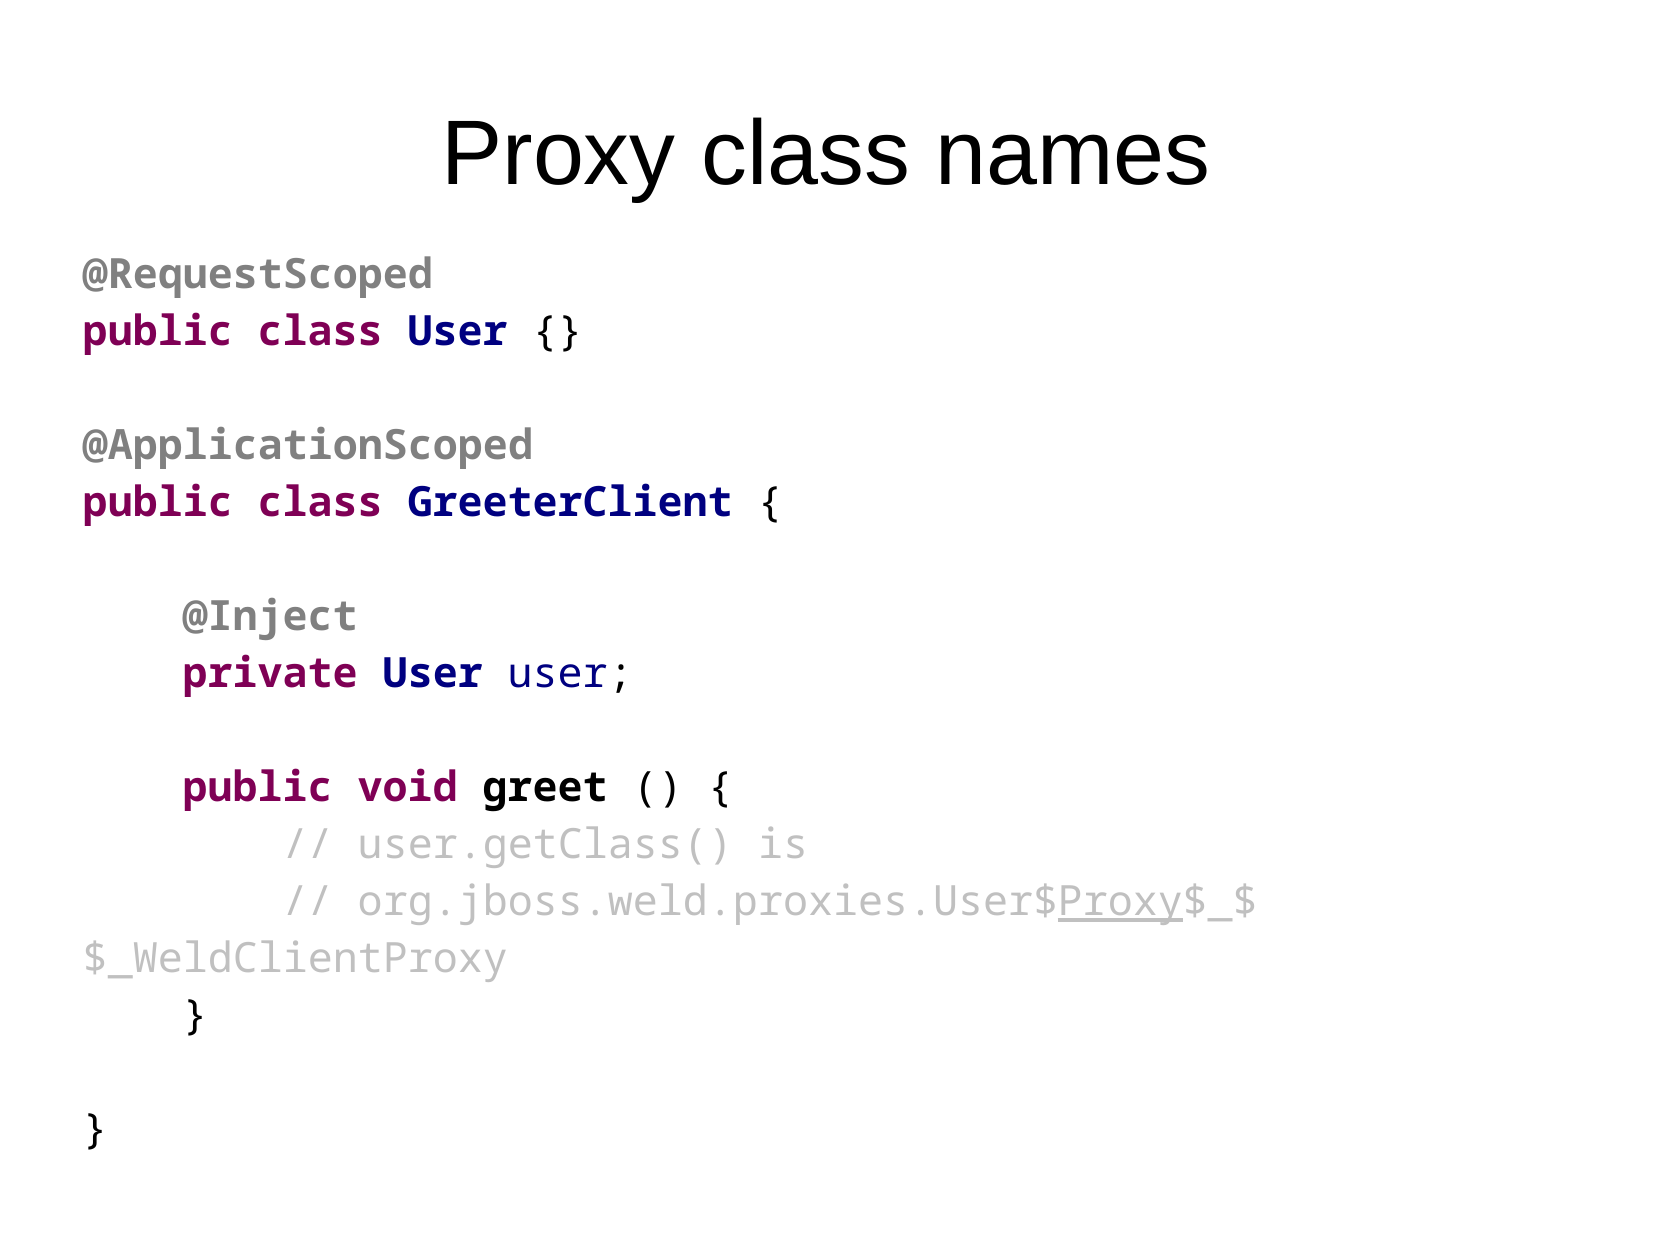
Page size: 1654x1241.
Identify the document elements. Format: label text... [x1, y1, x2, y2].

list @RequestScoped public class User {} @ApplicationScoped public class GreeterClient { @Inject private User user; public void greet () { // user.getClass() is // org.jboss.weld.proxies.User$Proxy$_$$_WeldClientProxy } } [82, 290, 1571, 1109]
title Proxy class names [82, 49, 1571, 257]
